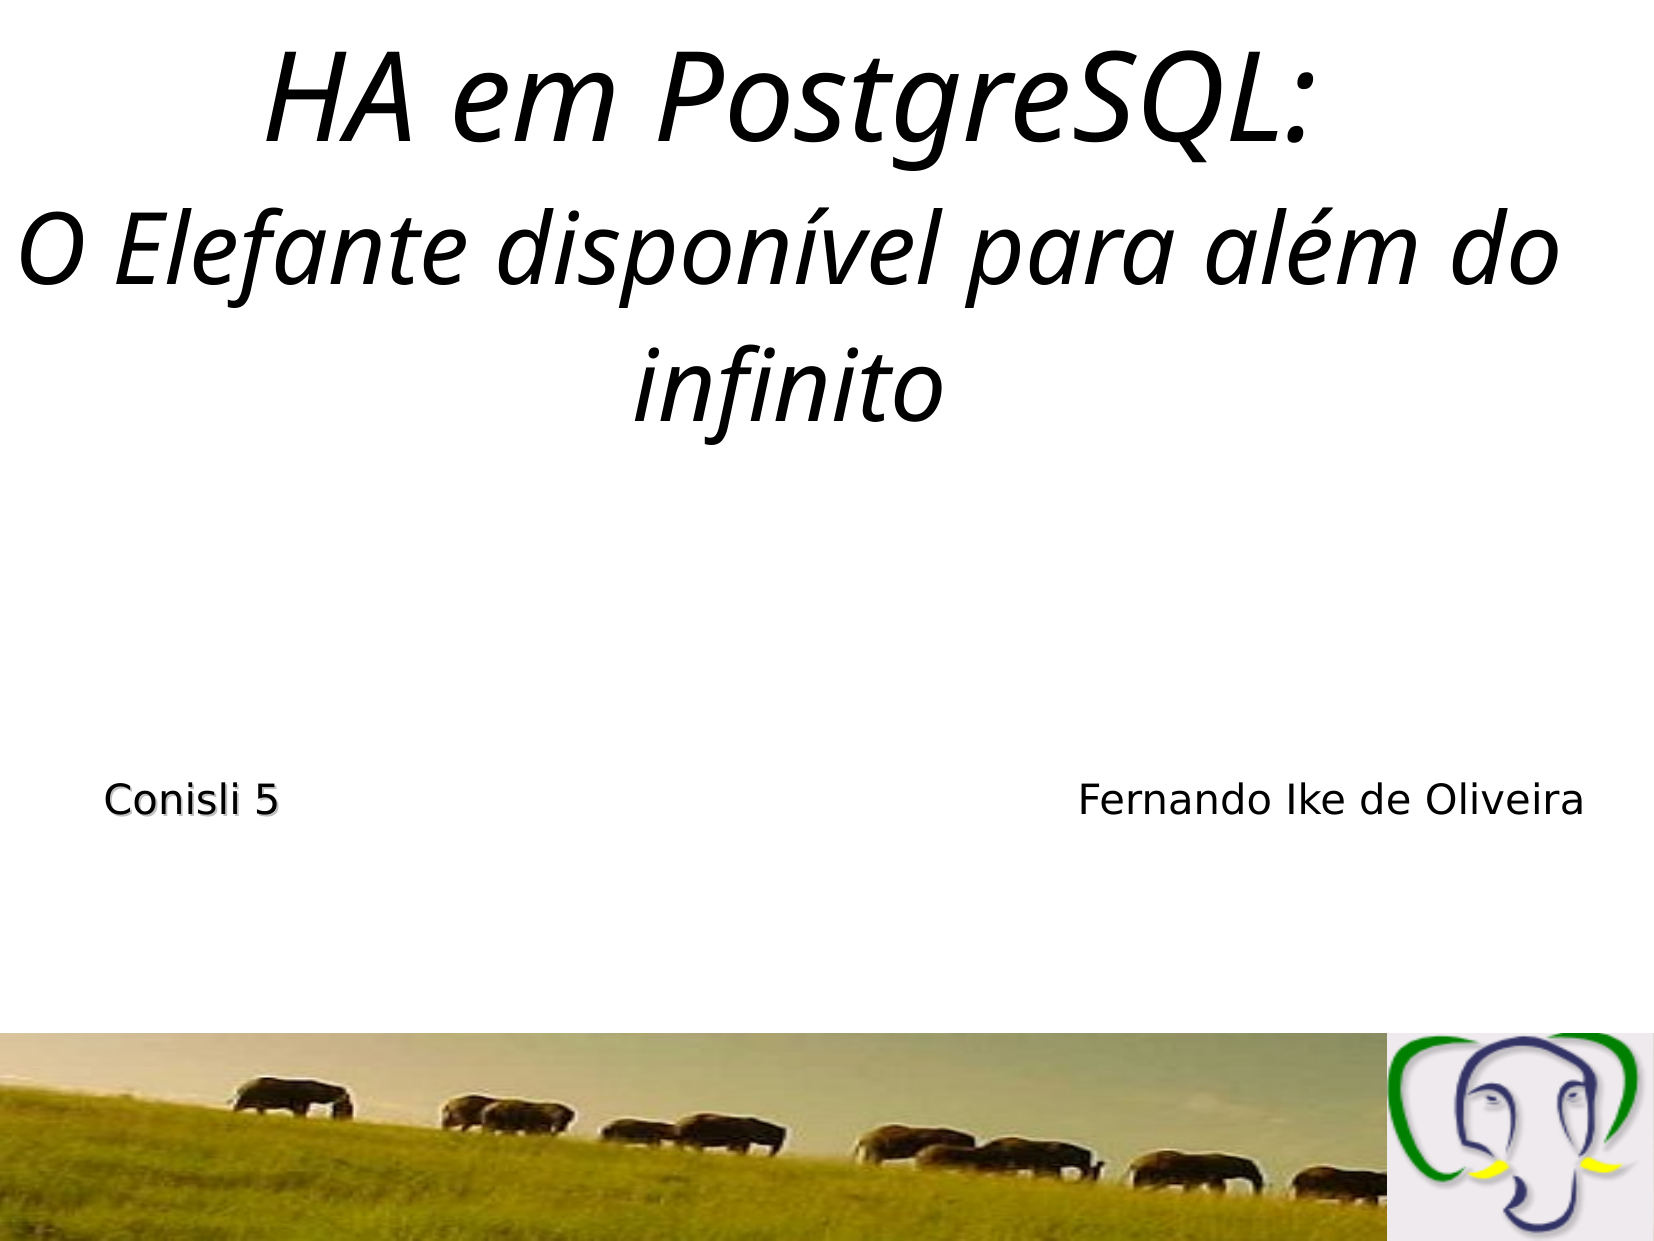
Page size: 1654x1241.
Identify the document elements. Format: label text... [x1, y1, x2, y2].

text_box HA em PostgreSQL: O Elefante disponível para além do infinito [0, 0, 1654, 414]
picture [0, 1033, 1654, 1241]
text_box Conisli 5 [88, 768, 709, 832]
text_box Fernando Ike de Oliveira [1062, 768, 1613, 832]
